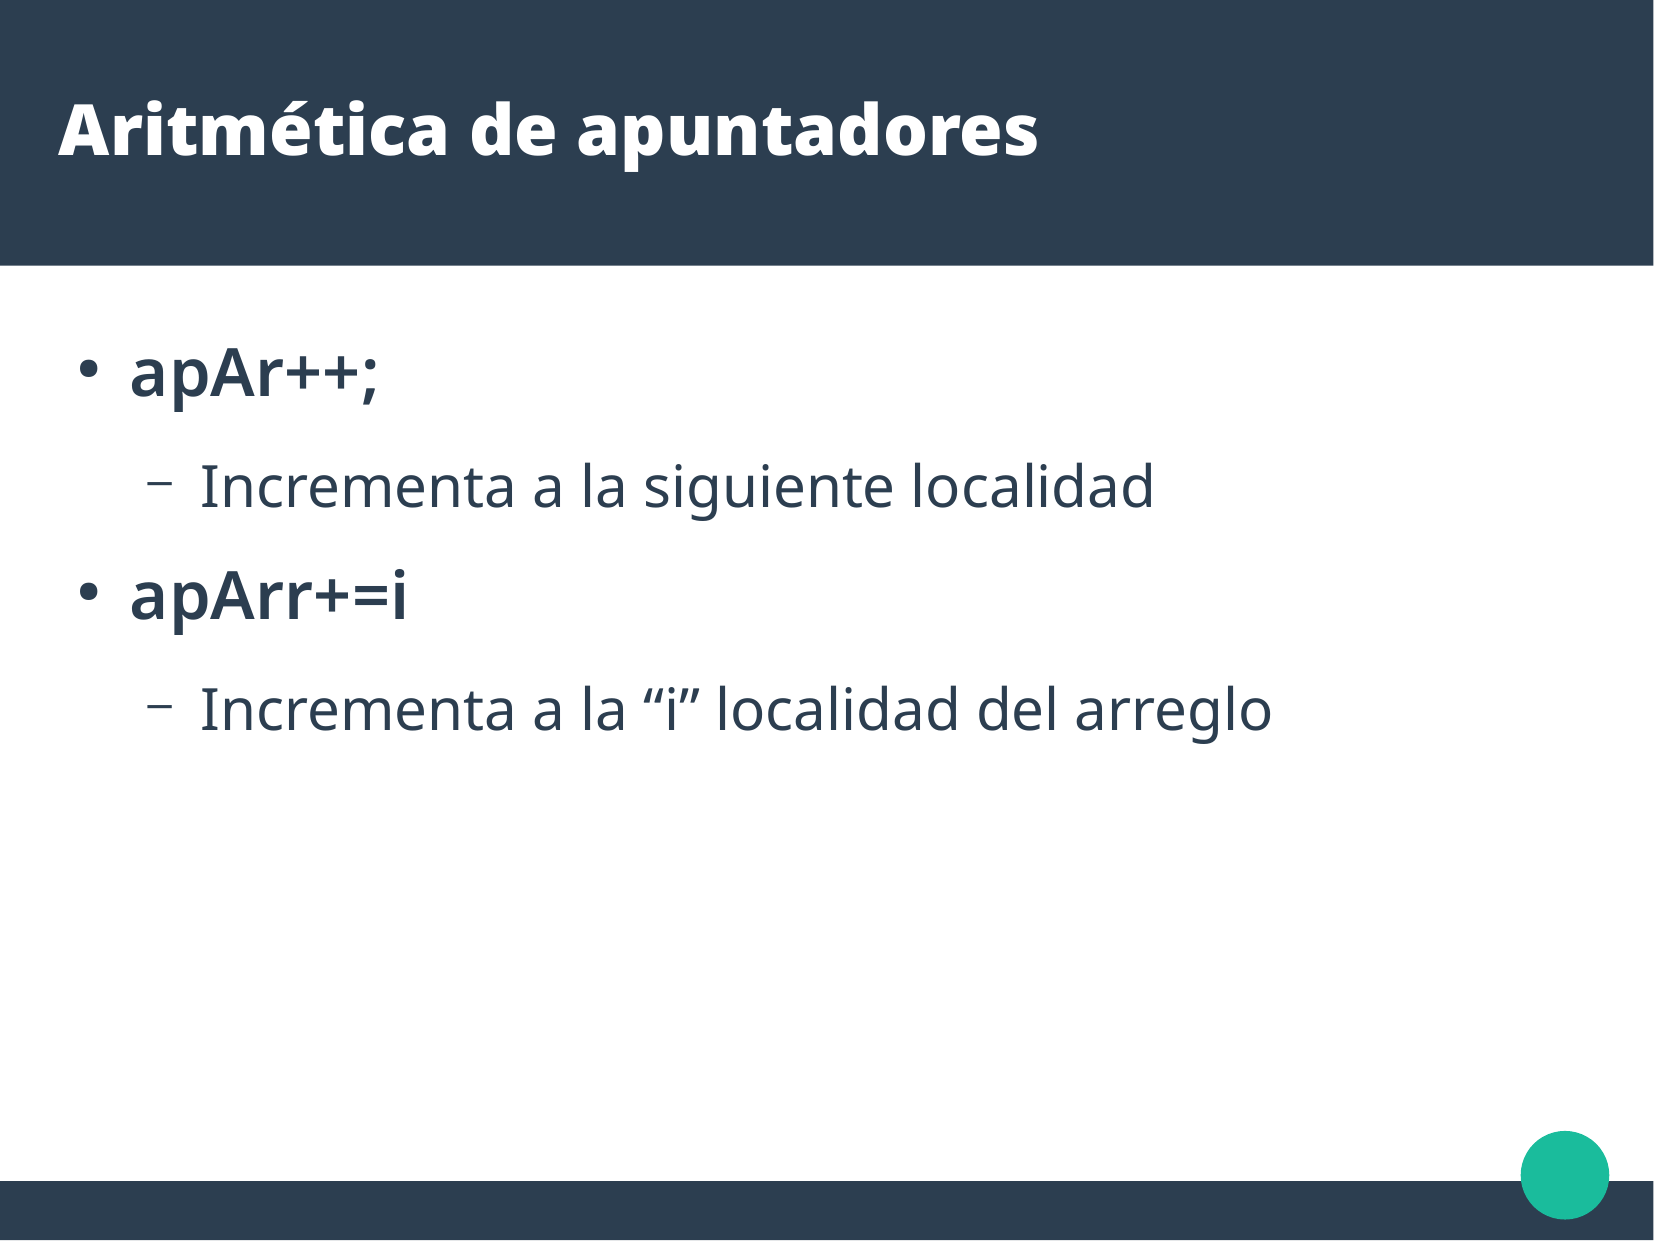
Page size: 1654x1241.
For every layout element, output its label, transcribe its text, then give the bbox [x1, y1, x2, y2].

list apAr++; Incrementa a la siguiente localidad apArr+=i Incrementa a la “i” localidad del arreglo [59, 324, 1595, 1152]
title Aritmética de apuntadores [59, 49, 1595, 207]
